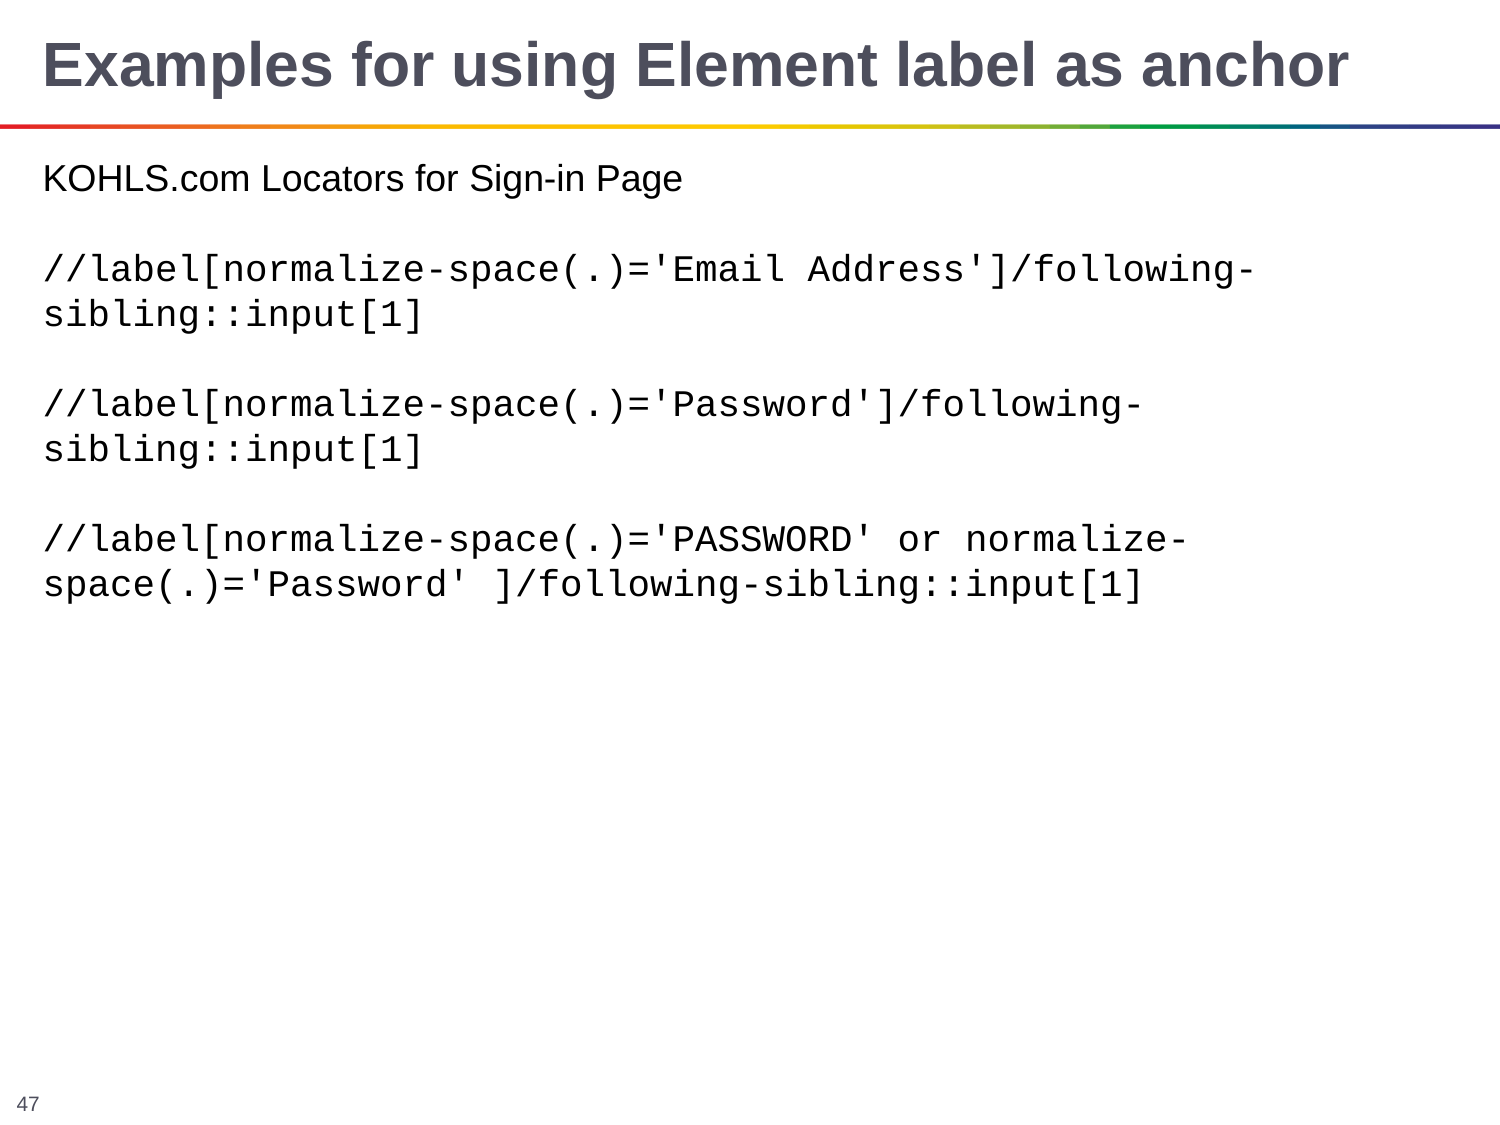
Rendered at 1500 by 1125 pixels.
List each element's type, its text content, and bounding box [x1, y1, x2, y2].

title Examples for using Element label as anchor [27, 15, 1378, 107]
text_box KOHLS.com Locators for Sign-in Page //label[normalize-space(.)='Email Address']/following-sibling::input[1] //label[normalize-space(.)='Password']/following-sibling::input[1] //label[normalize-space(.)='PASSWORD' or normalize-space(.)='Password' ]/following-sibling::input[1] [27, 146, 1321, 611]
